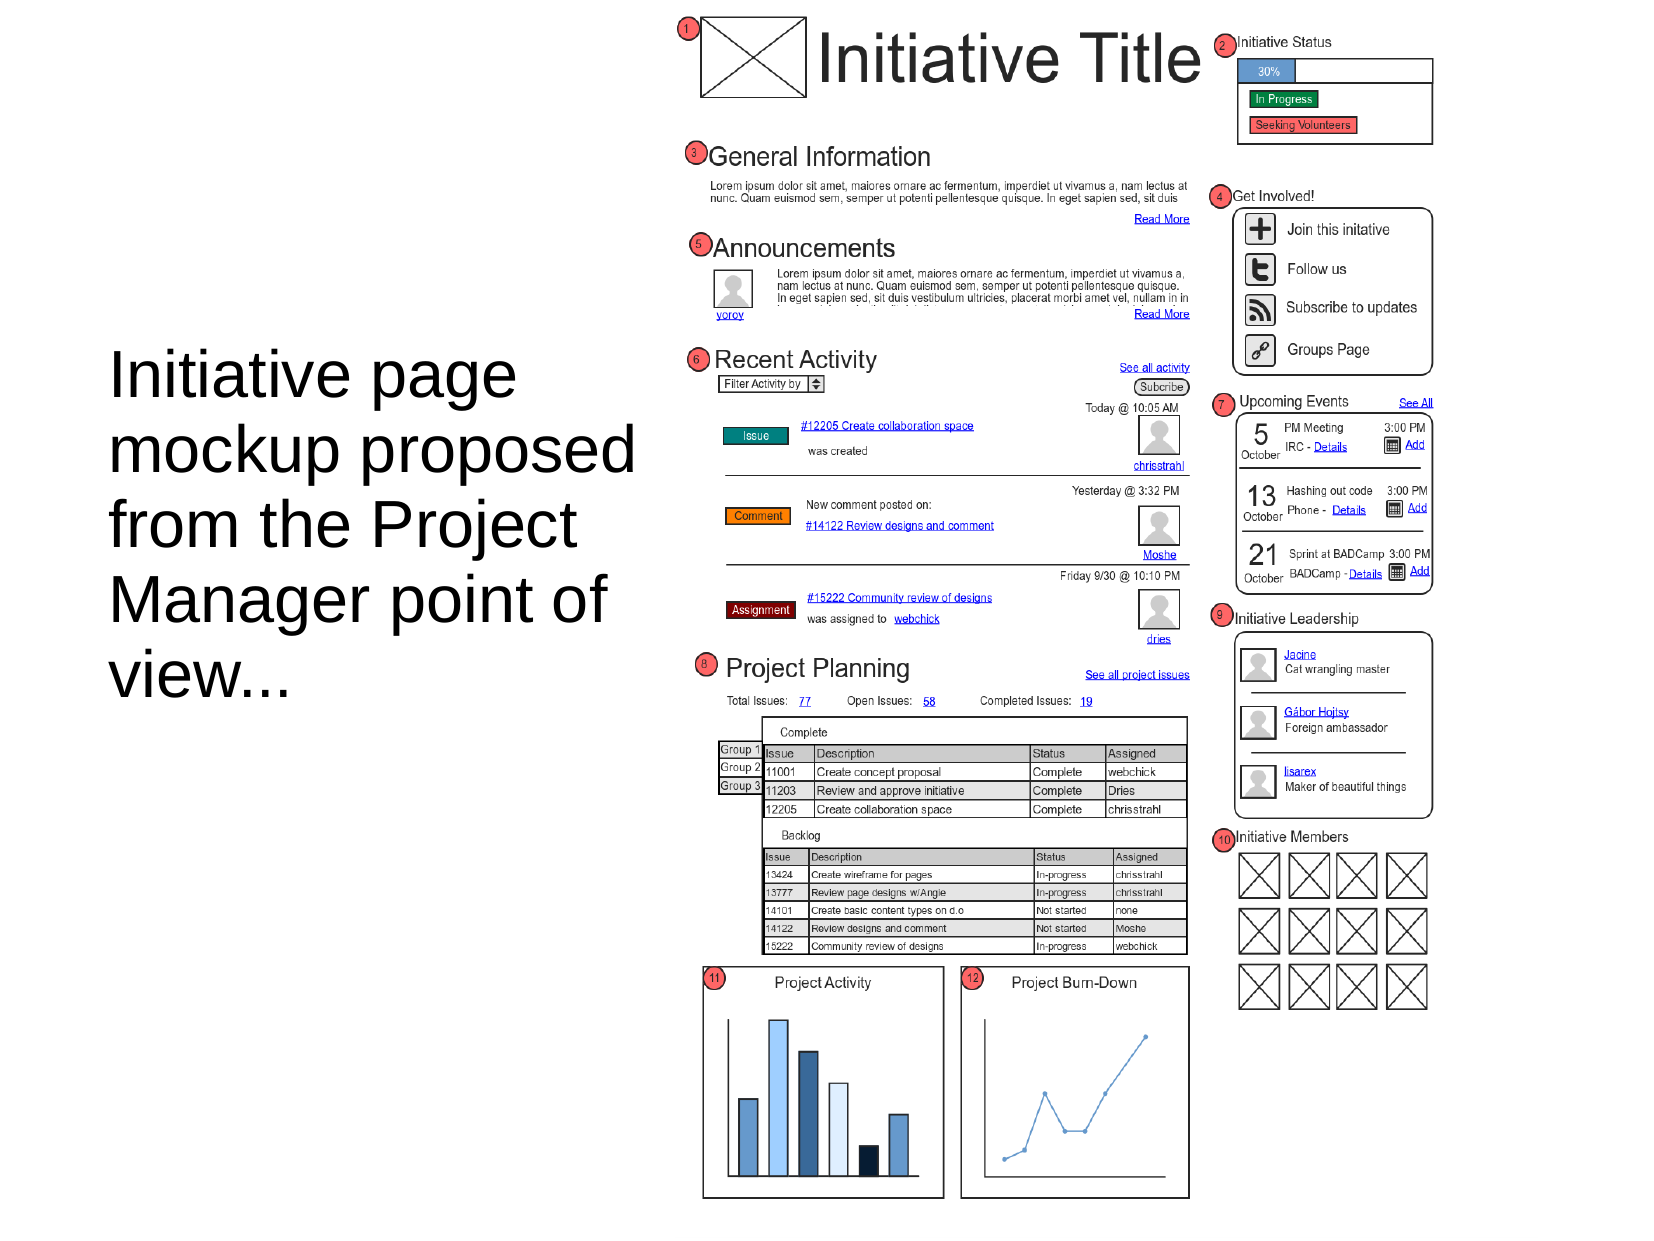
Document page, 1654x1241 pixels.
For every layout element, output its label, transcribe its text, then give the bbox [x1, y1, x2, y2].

picture [675, 8, 1538, 1238]
list Initiative page mockup proposed from the Project Manager point of view... [37, 337, 675, 751]
